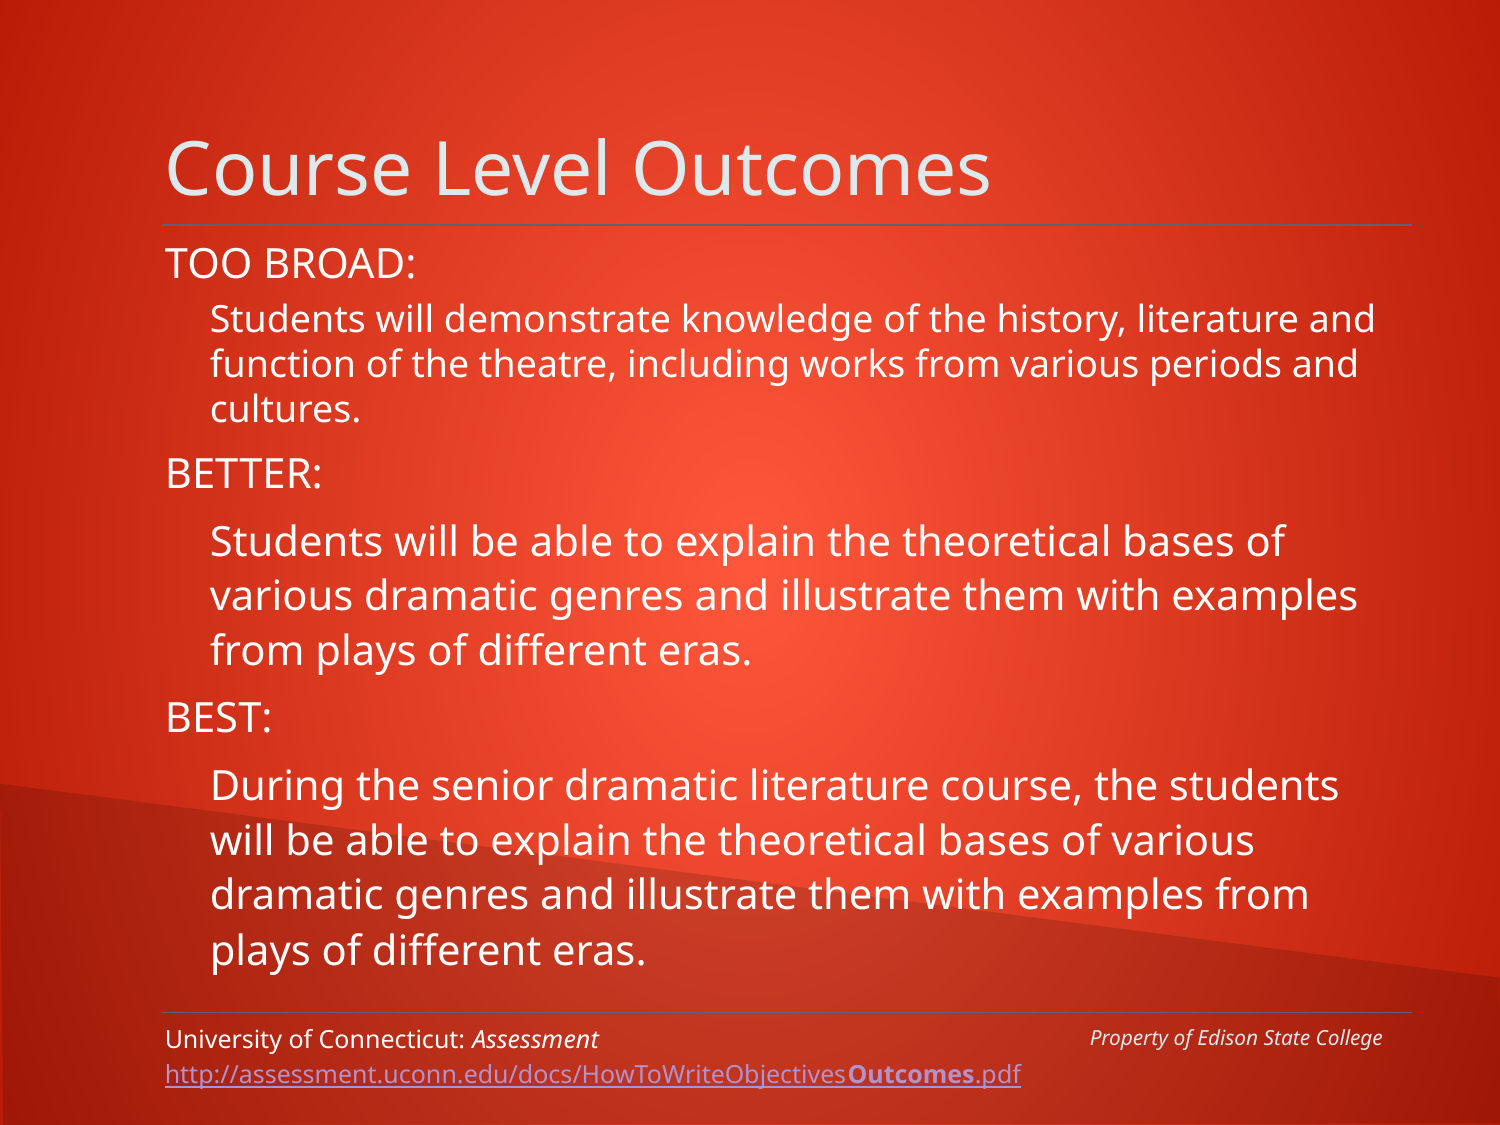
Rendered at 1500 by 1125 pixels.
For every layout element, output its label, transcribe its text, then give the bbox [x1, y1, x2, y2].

list TOO BROAD: Students will demonstrate knowledge of the history, literature and function of the theatre, including works from various periods and cultures. BETTER: Students will be able to explain the theoretical bases of various dramatic genres and illustrate them with examples from plays of different eras. BEST: During the senior dramatic literature course, the students will be able to explain the theoretical bases of various dramatic genres and illustrate them with examples from plays of different eras. [150, 224, 1425, 1012]
footer Property of Edison State College [1074, 999, 1463, 1075]
title Course Level Outcomes [150, 45, 1425, 224]
text_box University of Connecticut: Assessment http://assessment.uconn.edu/docs/HowToWriteObjectivesOutcomes.pdf [149, 1012, 1188, 1101]
